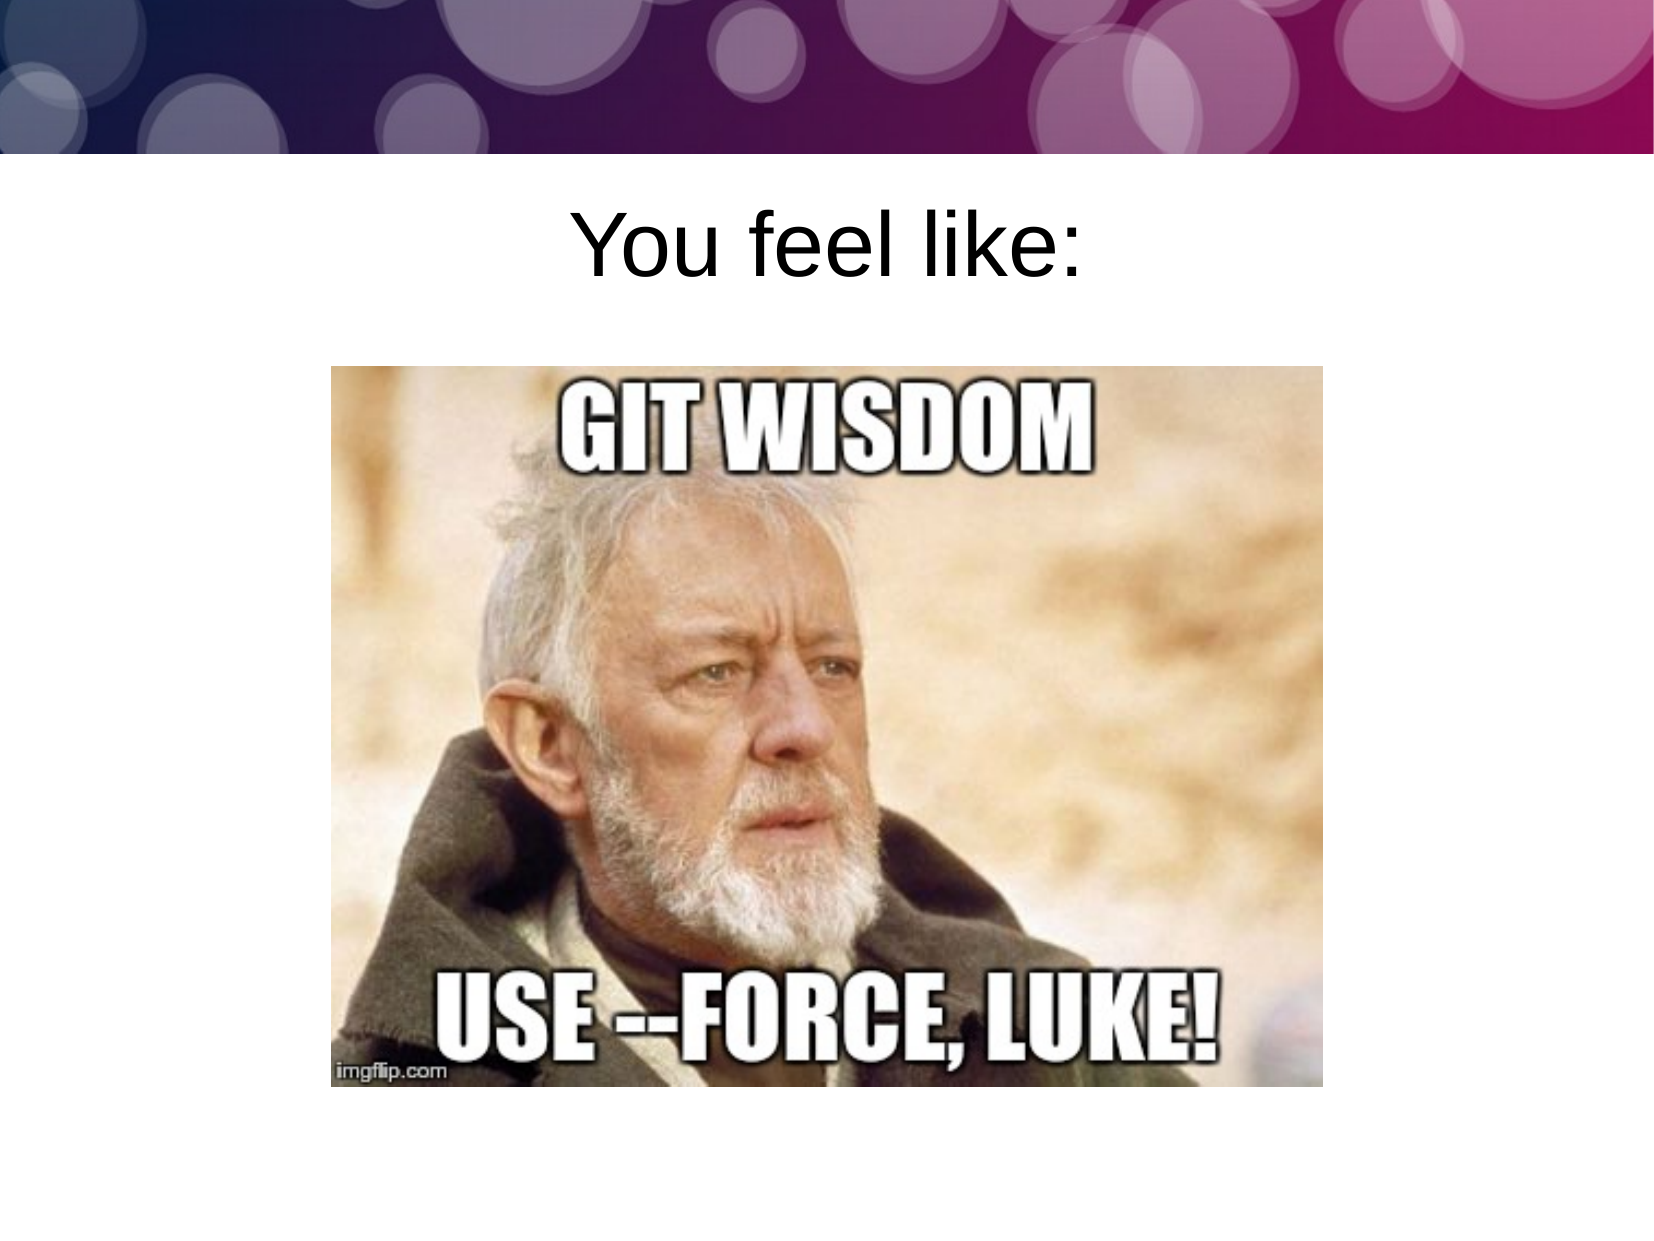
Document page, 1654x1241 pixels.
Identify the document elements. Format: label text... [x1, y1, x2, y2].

title You feel like: [82, 159, 1571, 331]
picture [0, 0, 1654, 154]
picture [331, 366, 1323, 1087]
